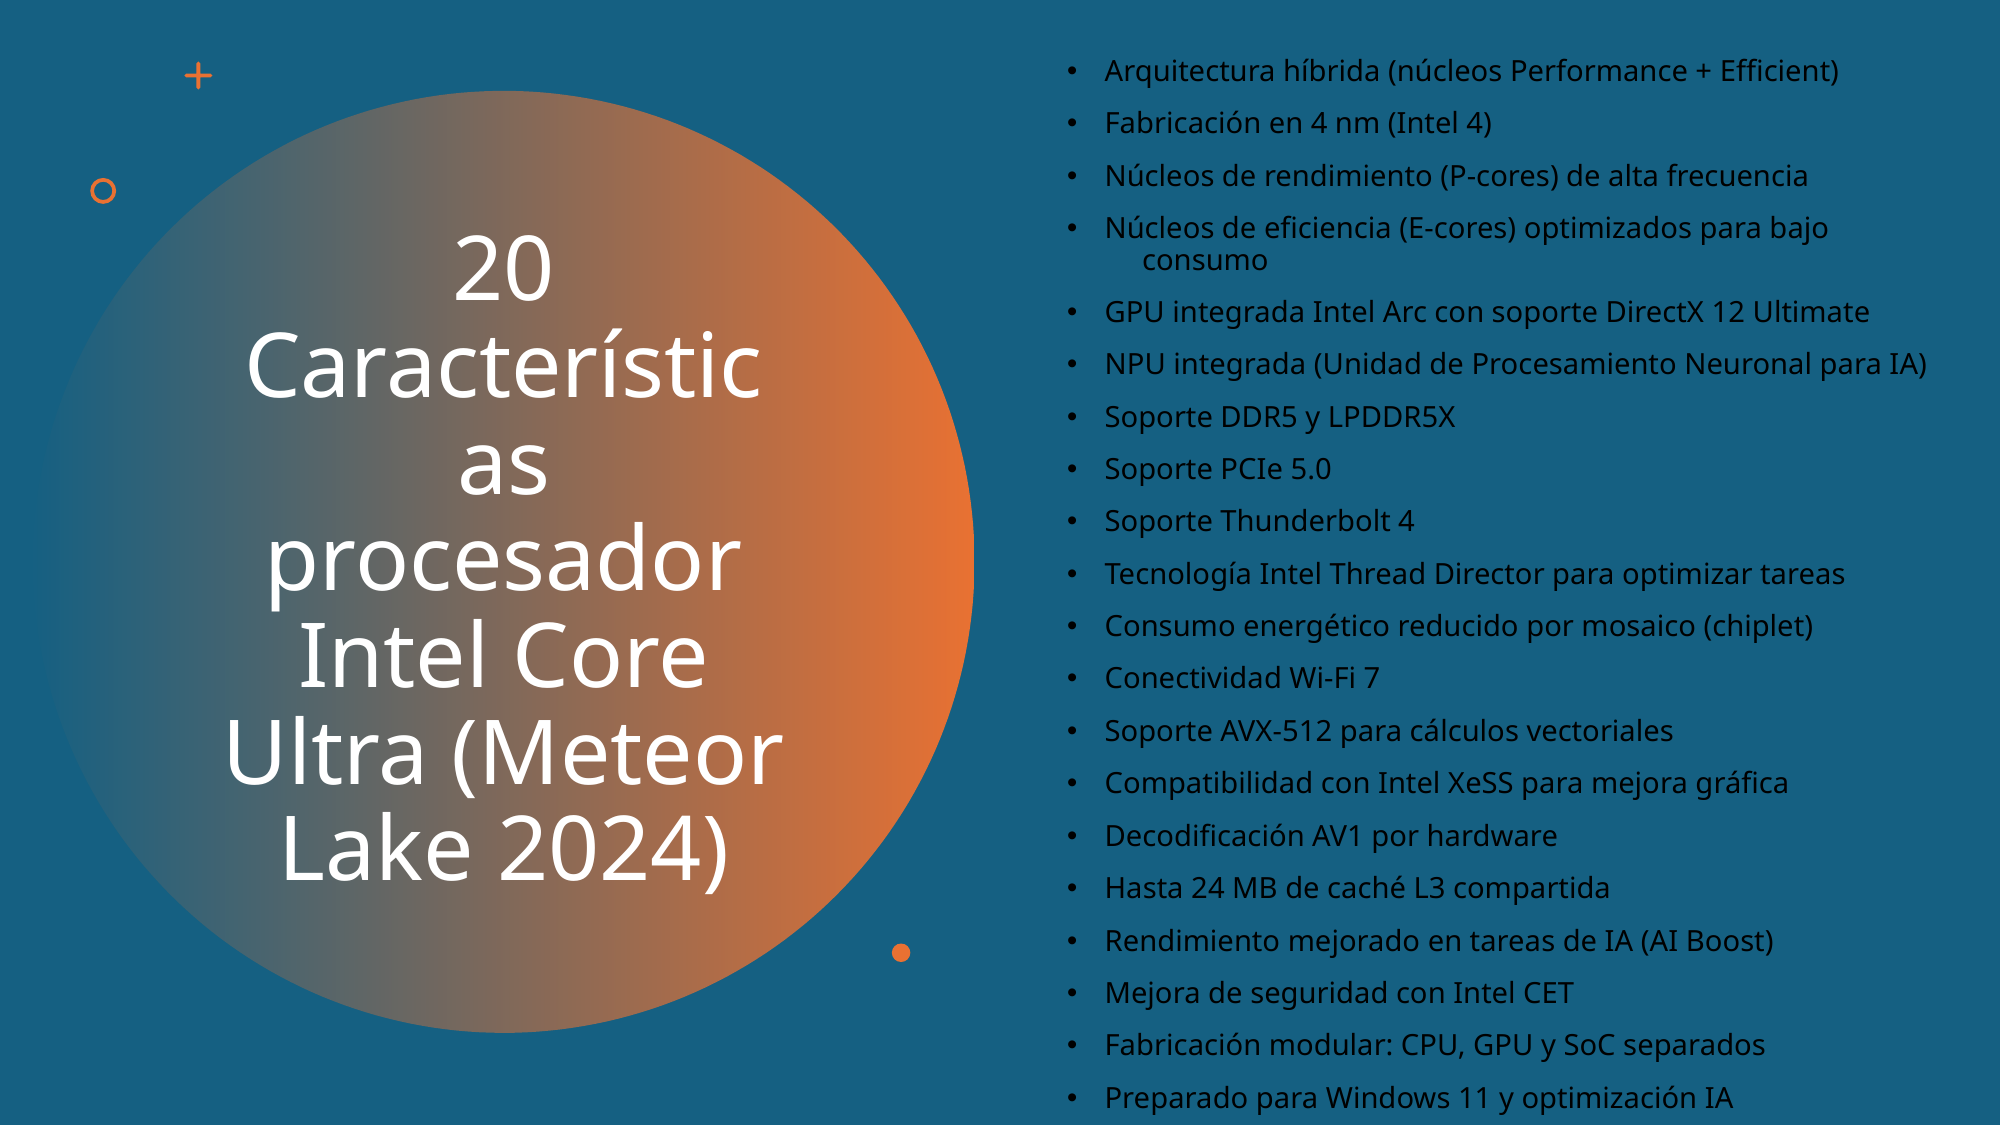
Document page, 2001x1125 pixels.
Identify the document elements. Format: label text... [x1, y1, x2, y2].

text_box [0, 0, 2000, 1125]
list Arquitectura híbrida (núcleos Performance + Efficient) Fabricación en 4 nm (Intel 4) Núcleos de rendimiento (P-cores) de alta frecuencia Núcleos de eficiencia (E-cores) optimizados para bajo consumo GPU integrada Intel Arc con soporte DirectX 12 Ultimate NPU integrada (Unidad de Procesamiento Neuronal para IA) Soporte DDR5 y LPDDR5X Soporte PCIe 5.0 Soporte Thunderbolt 4 Tecnología Intel Thread Director para optimizar tareas Consumo energético reducido por mosaico (chiplet) Conectividad Wi-Fi 7 Soporte AVX-512 para cálculos vectoriales Compatibilidad con Intel XeSS para mejora gráfica Decodificación AV1 por hardware Hasta 24 MB de caché L3 compartida Rendimiento mejorado en tareas de IA (AI Boost) Mejora de seguridad con Intel CET Fabricación modular: CPU, GPU y SoC separados Preparado para Windows 11 y optimización IA [1052, 48, 1973, 1125]
title 20 Características procesador Intel Core Ultra (Meteor Lake 2024) [204, 211, 804, 913]
